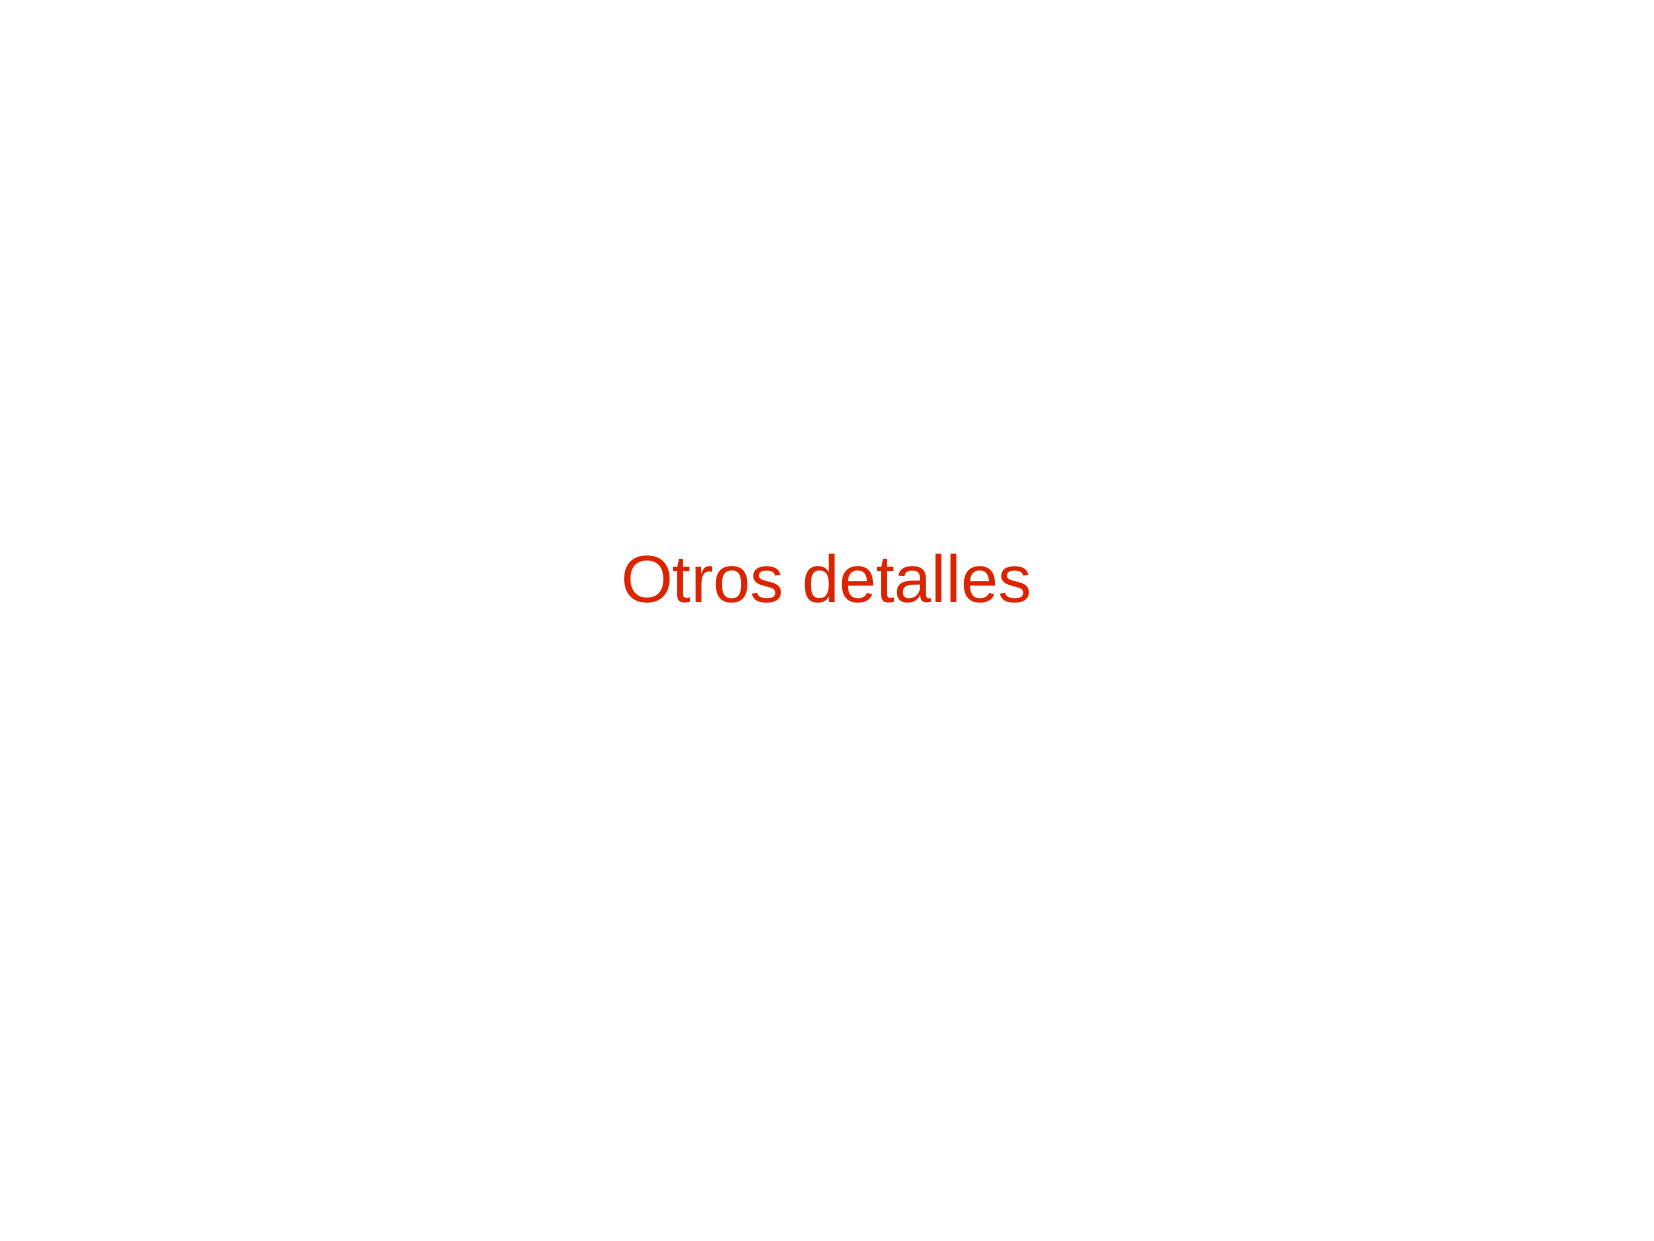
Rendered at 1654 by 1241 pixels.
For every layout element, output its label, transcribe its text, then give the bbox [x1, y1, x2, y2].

subtitle Otros detalles [82, 49, 1571, 1109]
